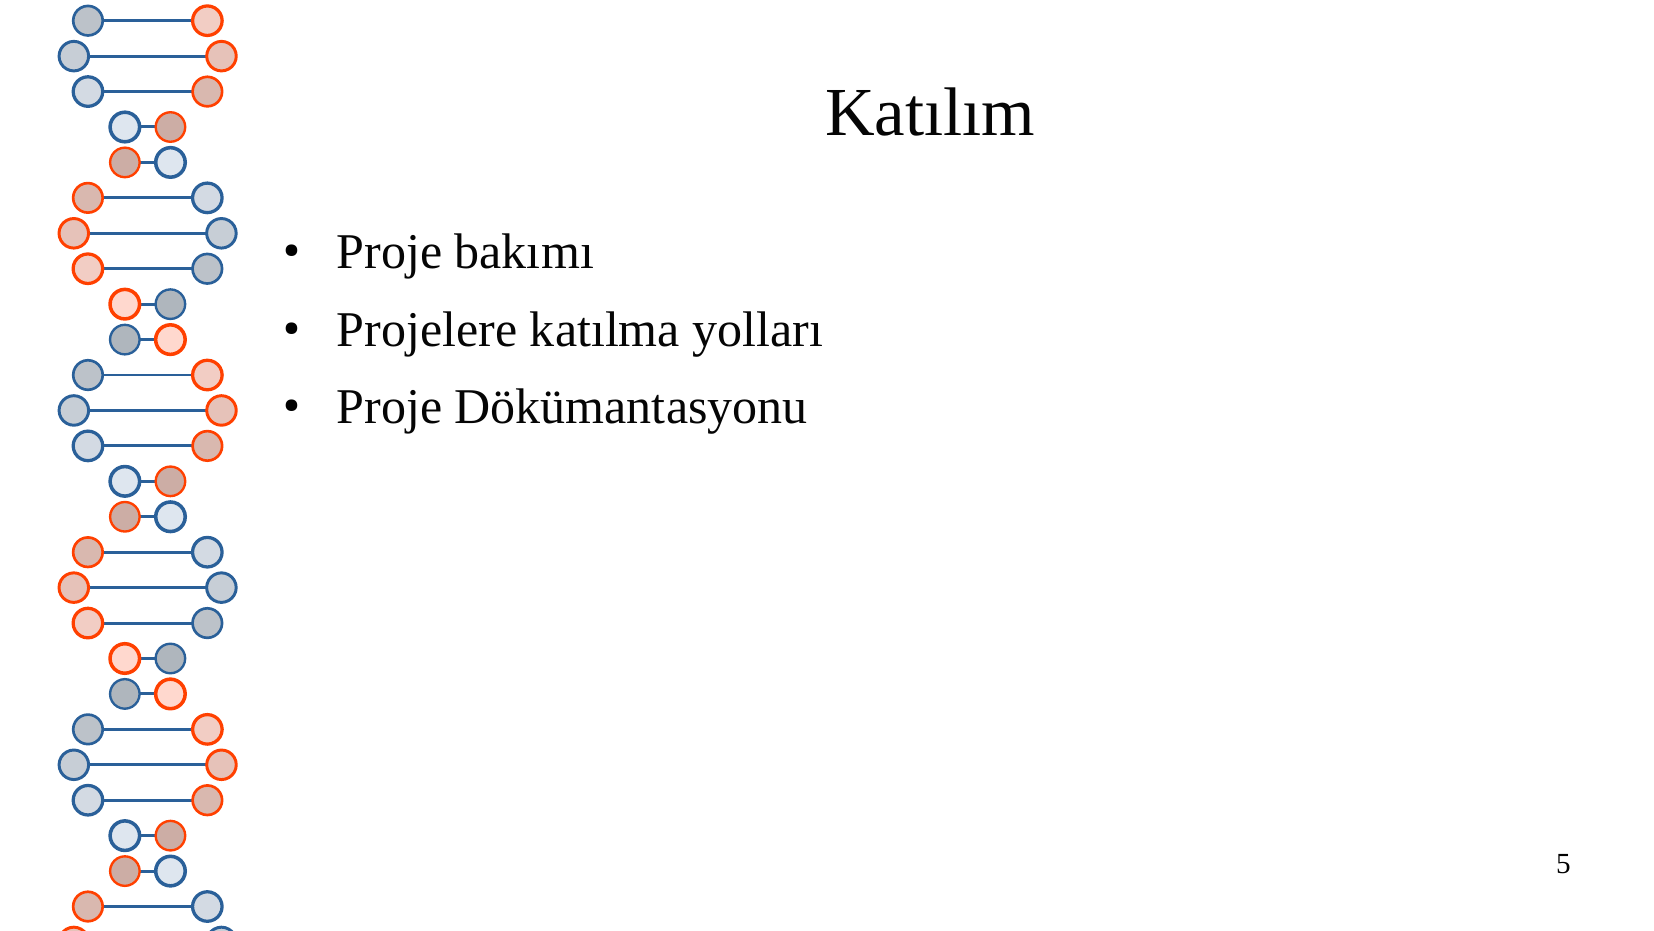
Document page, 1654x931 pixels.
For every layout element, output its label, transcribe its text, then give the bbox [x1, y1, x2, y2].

title Katılım [265, 35, 1595, 189]
list Proje bakımı Projelere katılma yolları Proje Dökümantasyonu [265, 224, 1595, 764]
